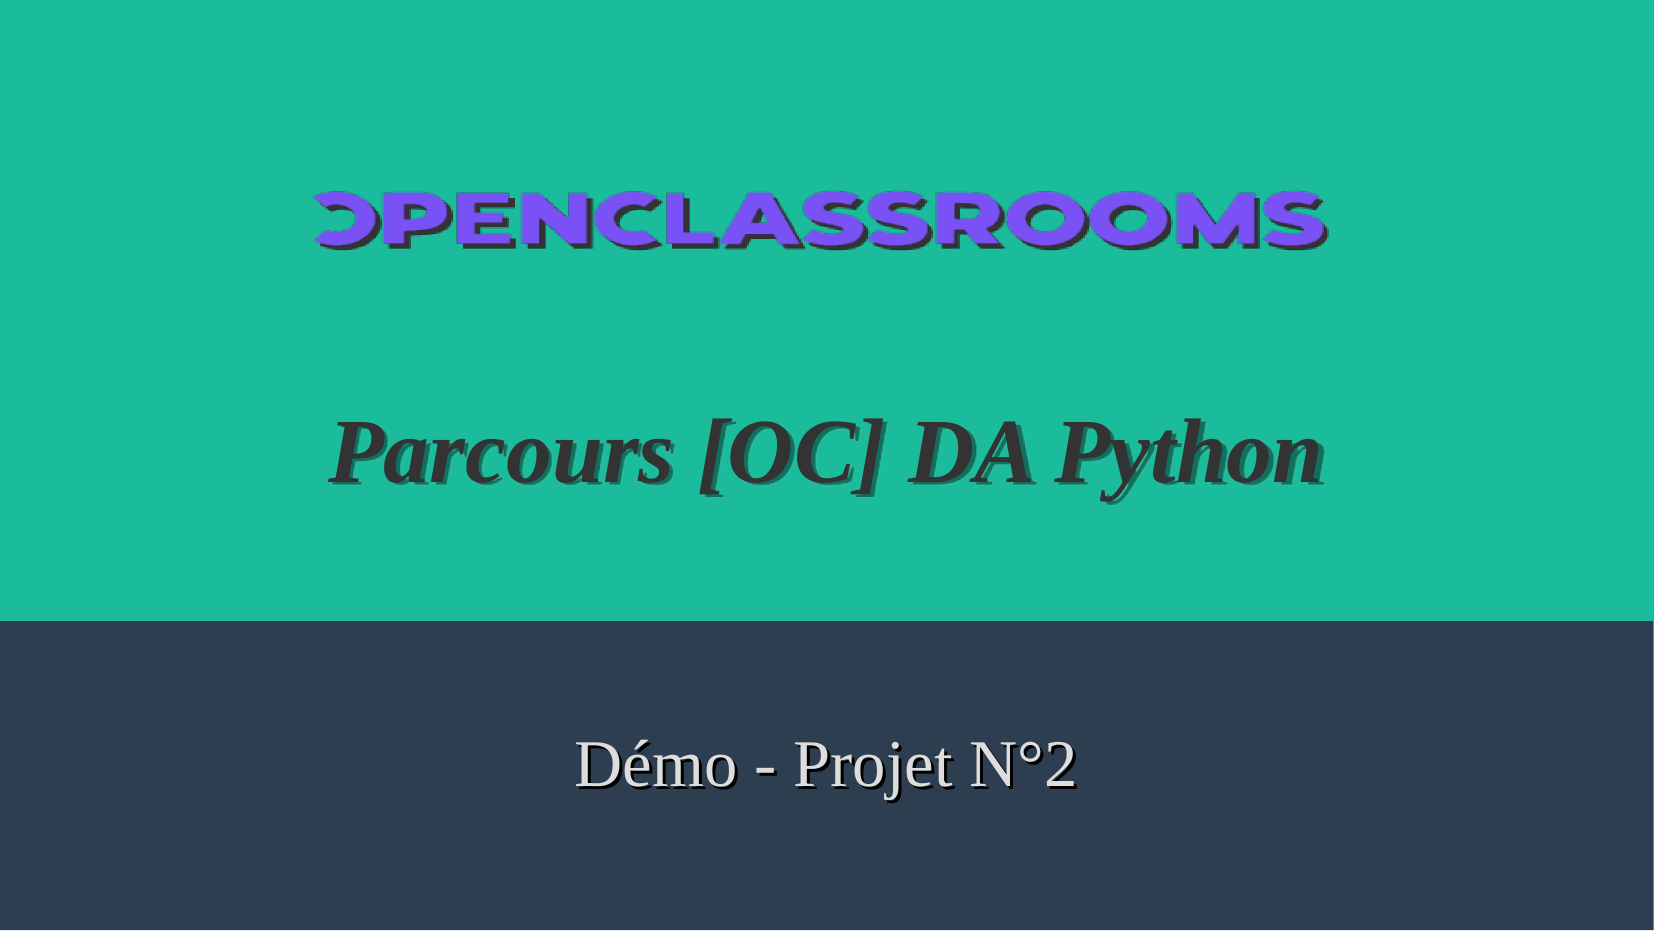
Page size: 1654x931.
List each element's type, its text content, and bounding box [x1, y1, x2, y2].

title Parcours [OC] DA Python [295, 349, 1359, 502]
picture [265, 118, 1396, 315]
subtitle Démo - Projet N°2 [59, 642, 1595, 886]
